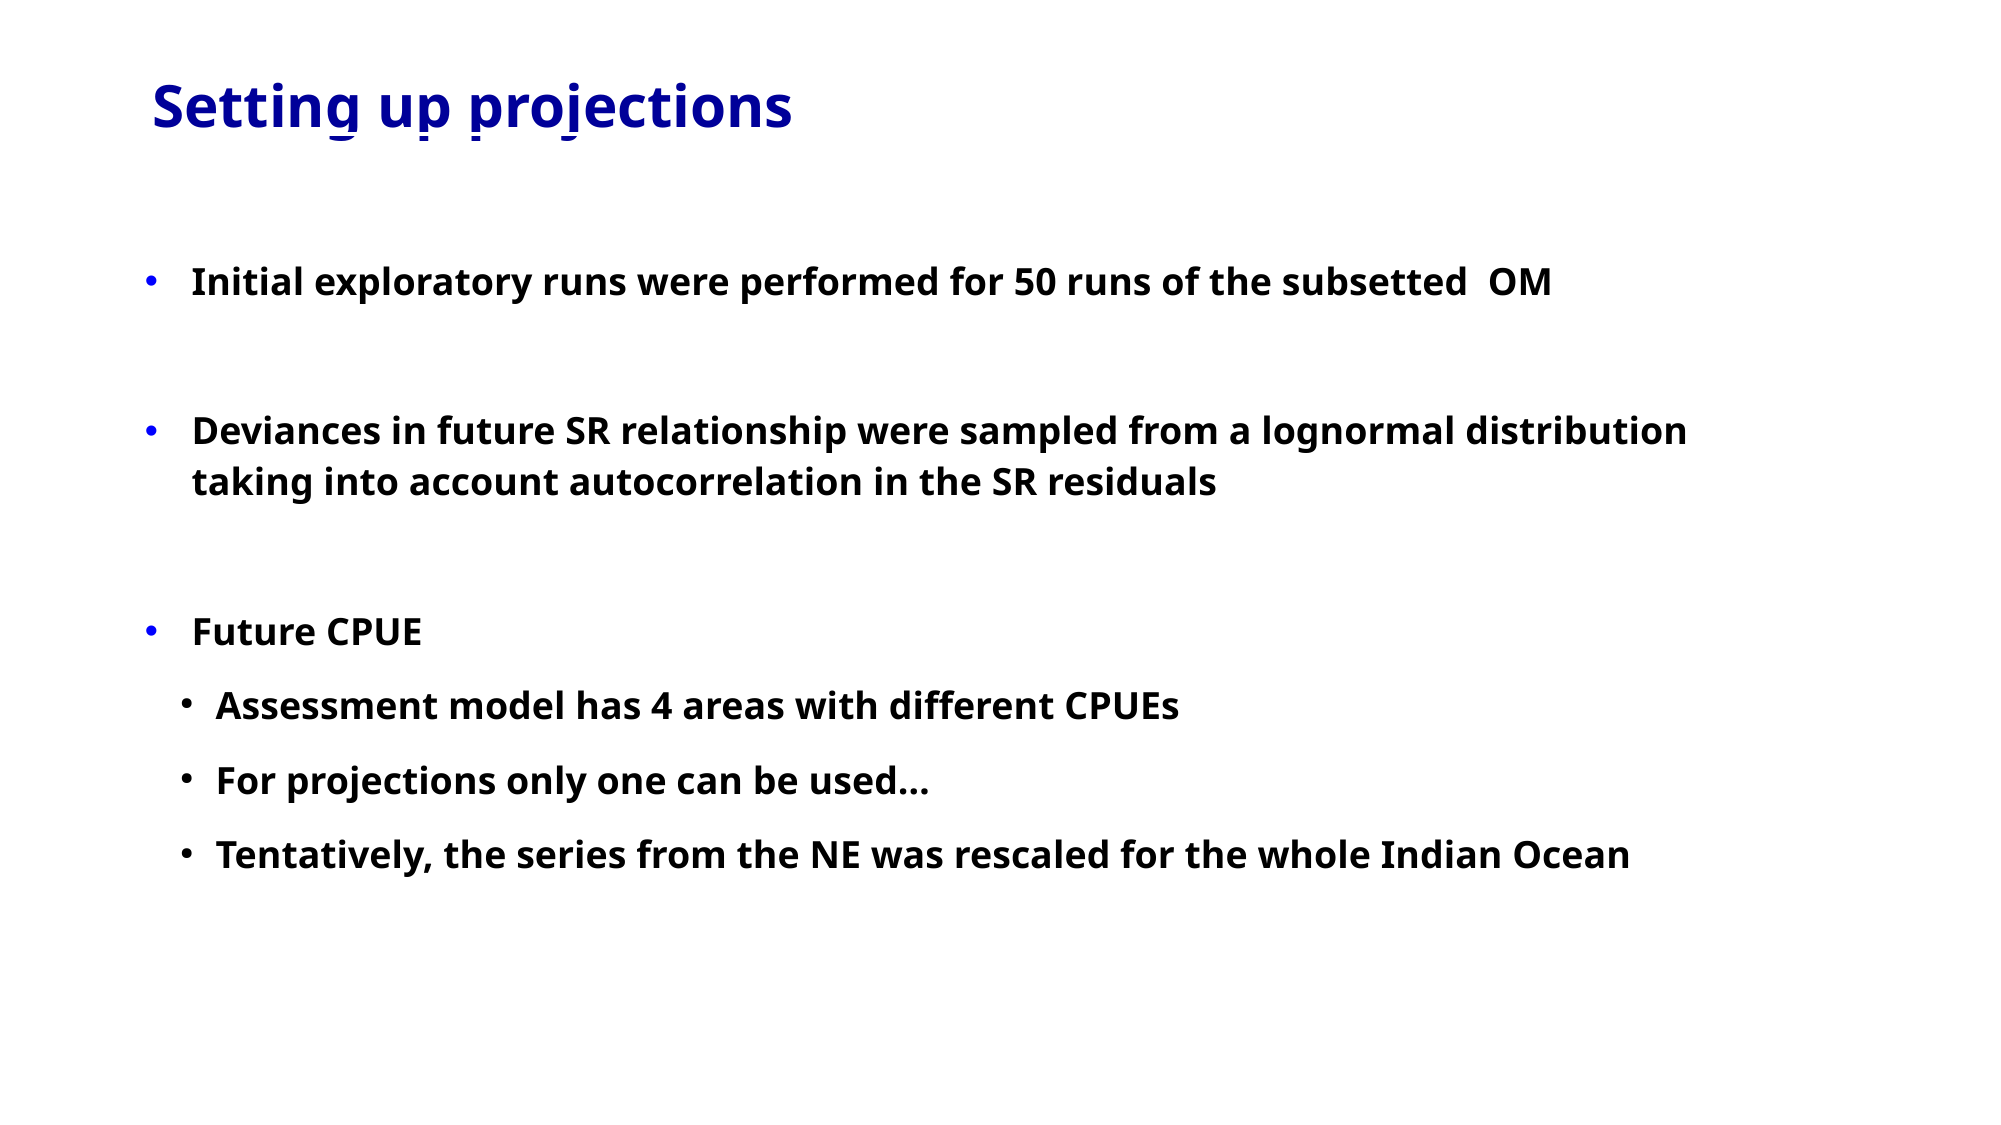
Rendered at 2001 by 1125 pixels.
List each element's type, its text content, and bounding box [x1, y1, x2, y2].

text_box Setting up projections [137, 0, 1863, 218]
text_box Initial exploratory runs were performed for 50 runs of the subsetted OM Deviances in future SR relationship were sampled from a lognormal distribution taking into account autocorrelation in the SR residuals Future CPUE Assessment model has 4 areas with different CPUEs For projections only one can be used… Tentatively, the series from the NE was rescaled for the whole Indian Ocean [129, 248, 1796, 998]
